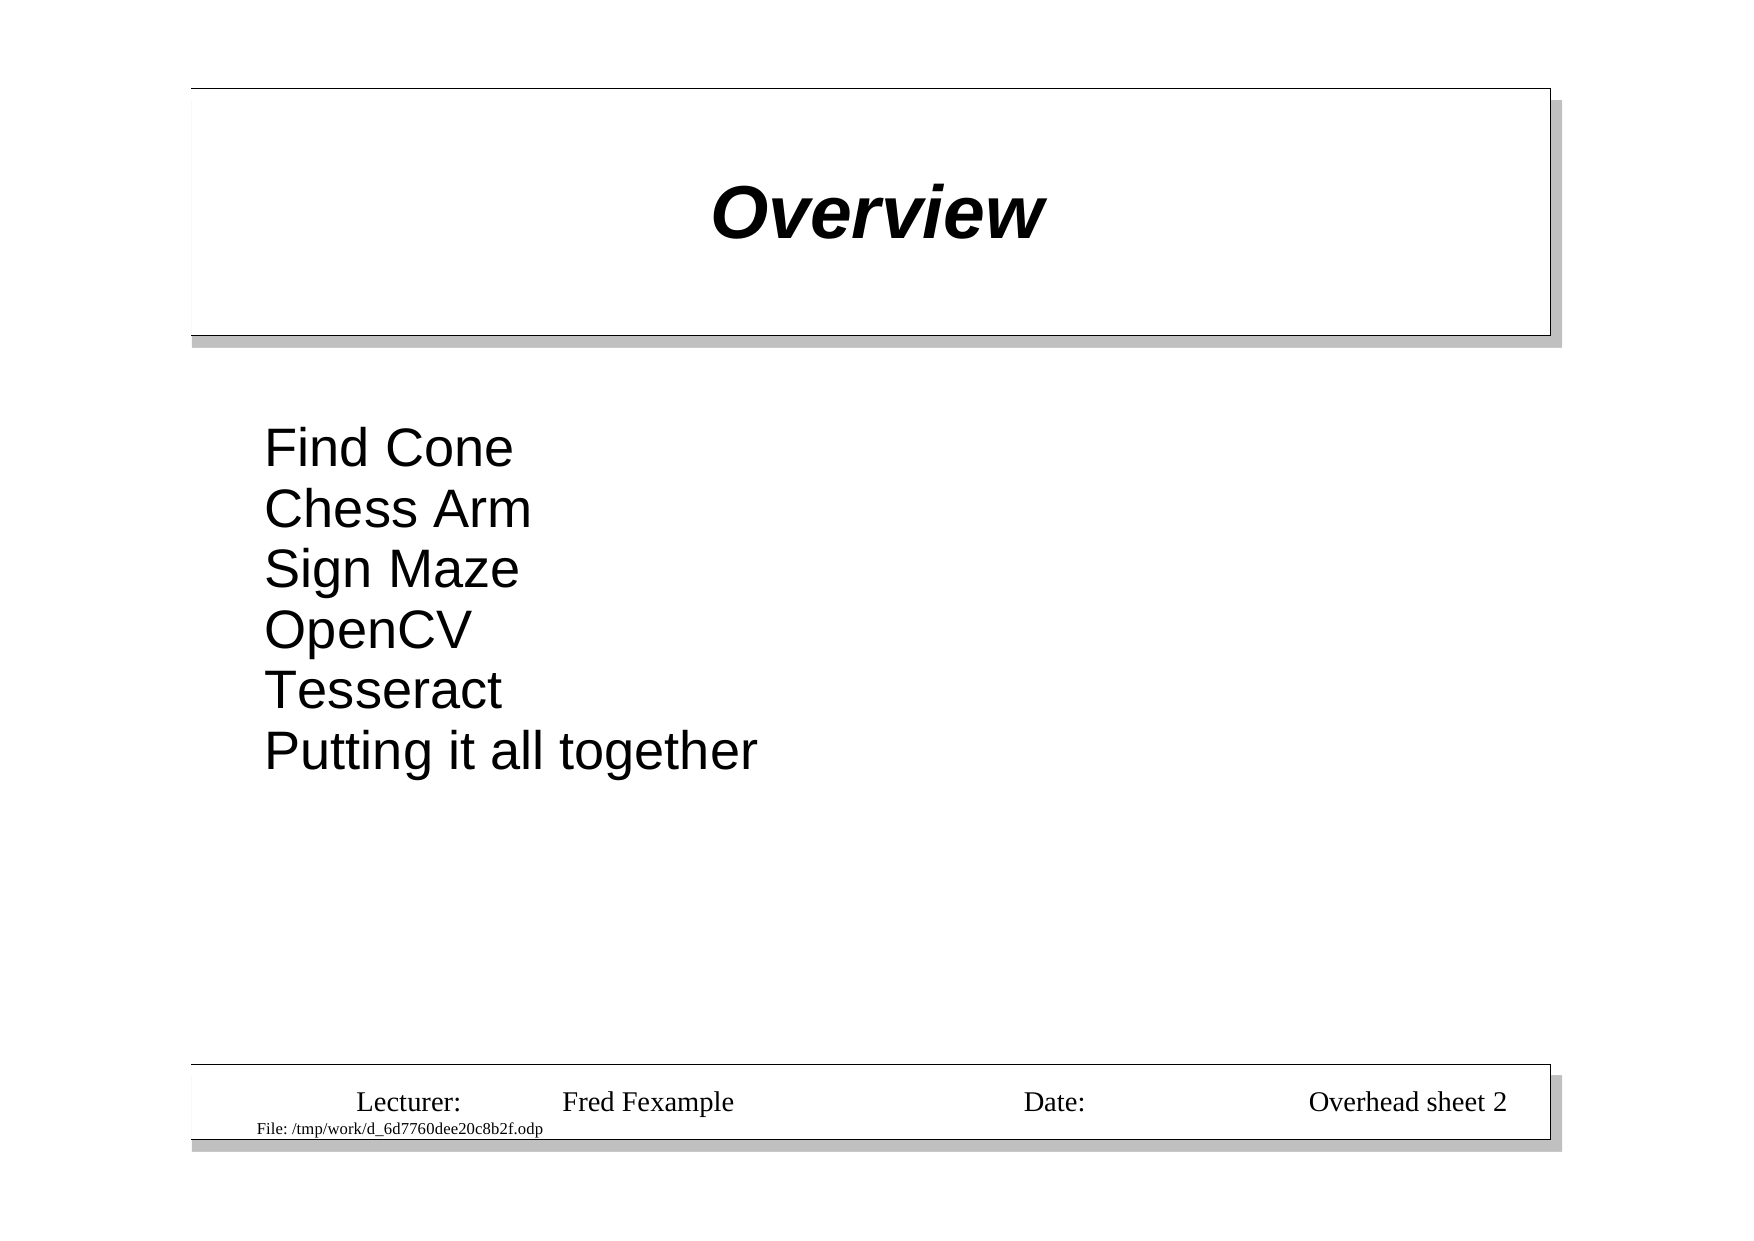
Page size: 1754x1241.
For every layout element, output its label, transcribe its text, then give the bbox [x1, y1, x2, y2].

title Overview [191, 88, 1562, 337]
list Find Cone Chess Arm Sign Maze OpenCV Tesseract Putting it all together [252, 417, 1562, 1006]
